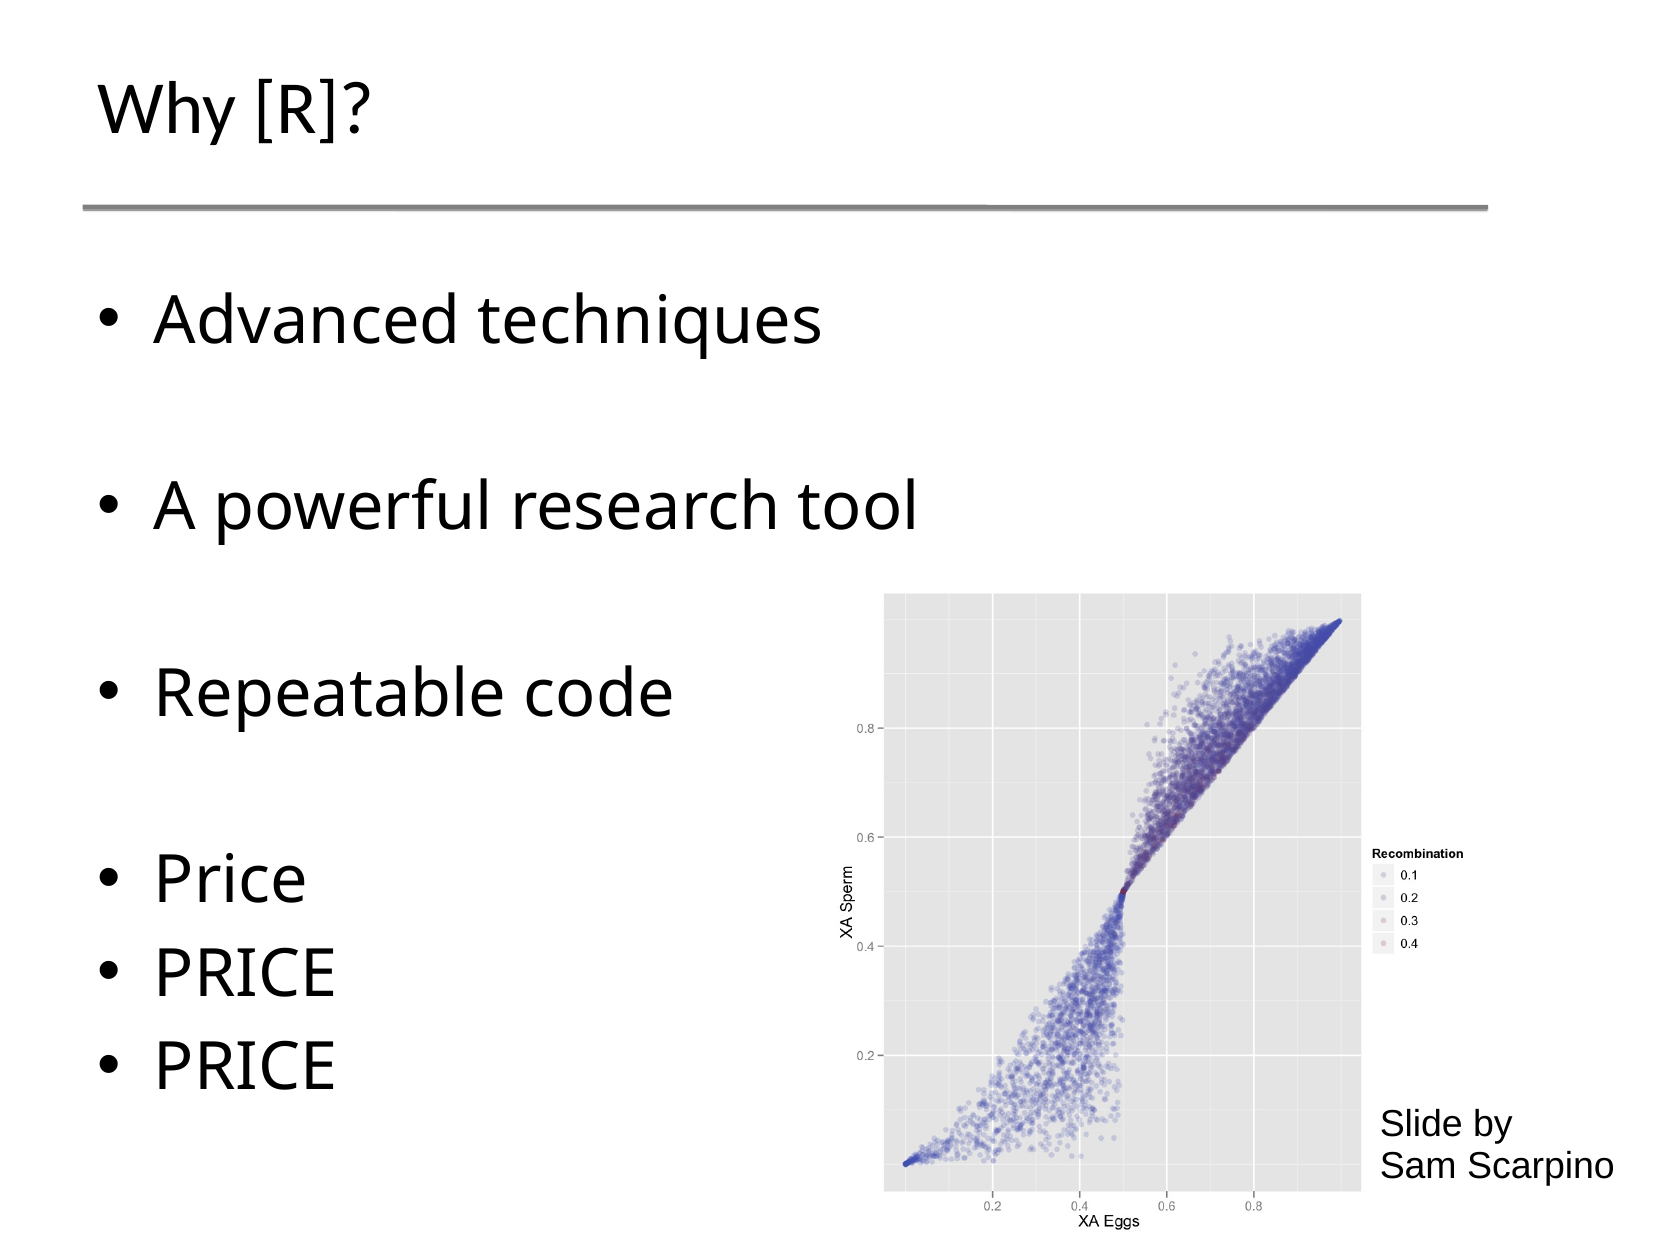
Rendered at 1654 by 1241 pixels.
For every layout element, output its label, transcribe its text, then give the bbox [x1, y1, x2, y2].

list Advanced techniques A powerful research tool Repeatable code Price PRICE PRICE [82, 268, 1571, 1088]
text_box Slide by Sam Scarpino [1365, 1095, 1636, 1201]
picture [826, 574, 1493, 1241]
text_box Why [R]? [82, 0, 1571, 207]
